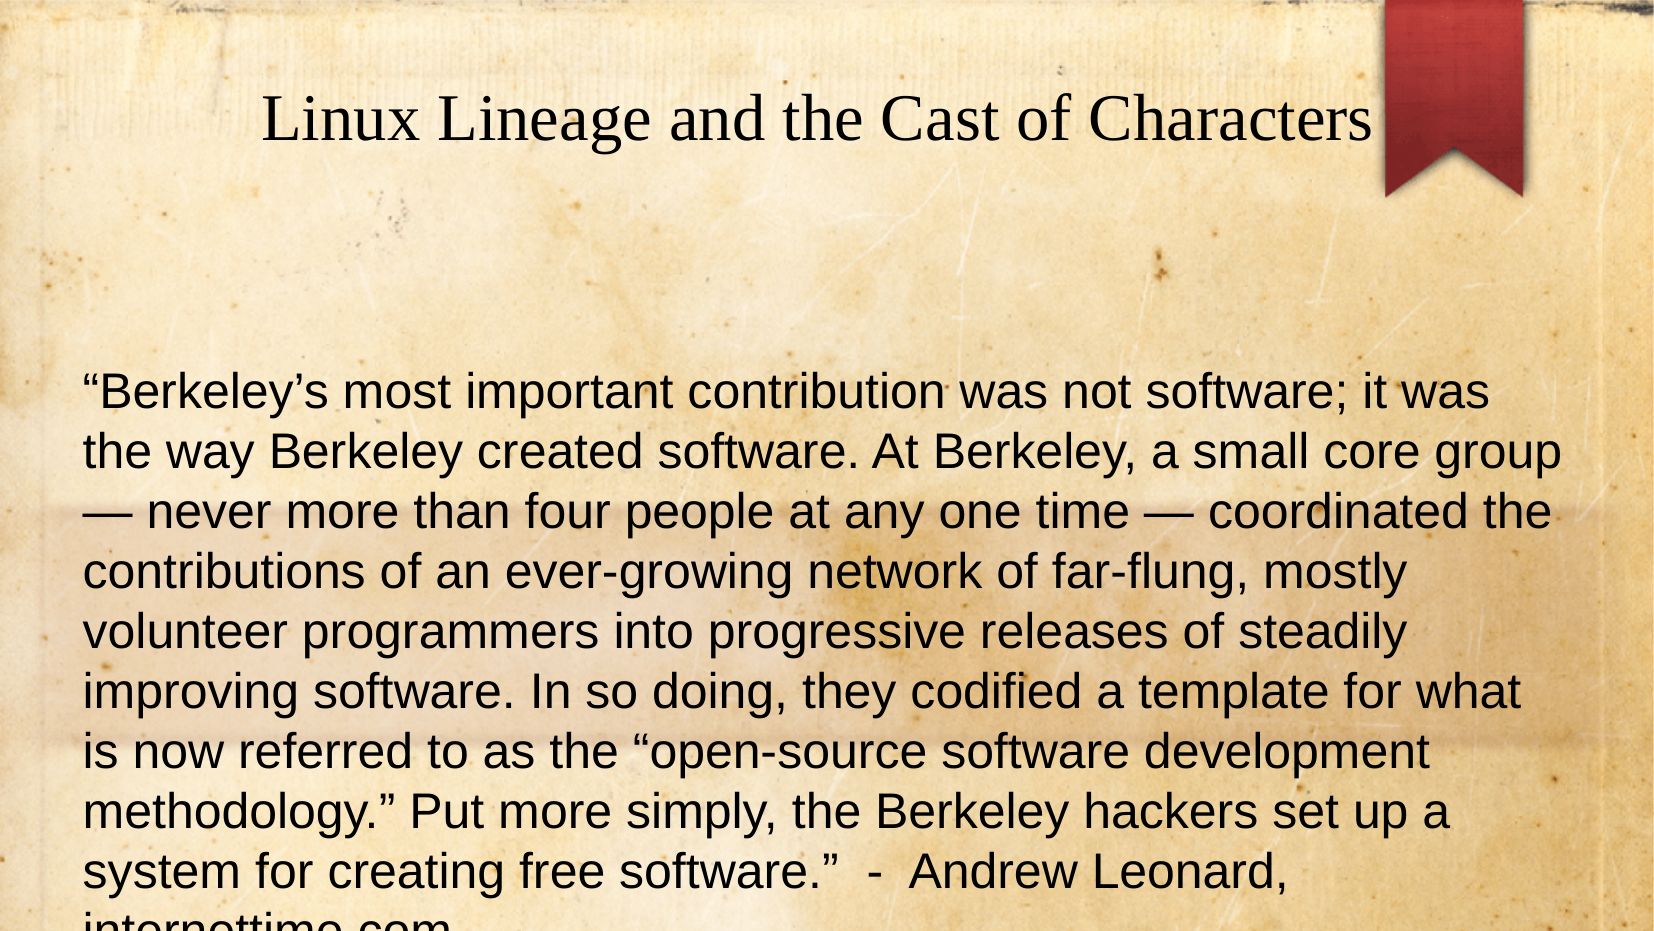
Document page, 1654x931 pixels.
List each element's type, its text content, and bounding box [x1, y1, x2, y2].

text_box Linux Lineage and the Cast of Characters [82, 47, 1571, 180]
picture [0, 0, 1654, 931]
text_box “Berkeley’s most important contribution was not software; it was the way Berkeley created software. At Berkeley, a small core group — never more than four people at any one time — coordinated the contributions of an ever-growing network of far-flung, mostly volunteer programmers into progressive releases of steadily improving software. In so doing, they codified a template for what is now referred to as the “open-source software development methodology.” Put more simply, the Berkeley hackers set up a system for creating free software.” - Andrew Leonard, internettime.com [82, 299, 1571, 931]
